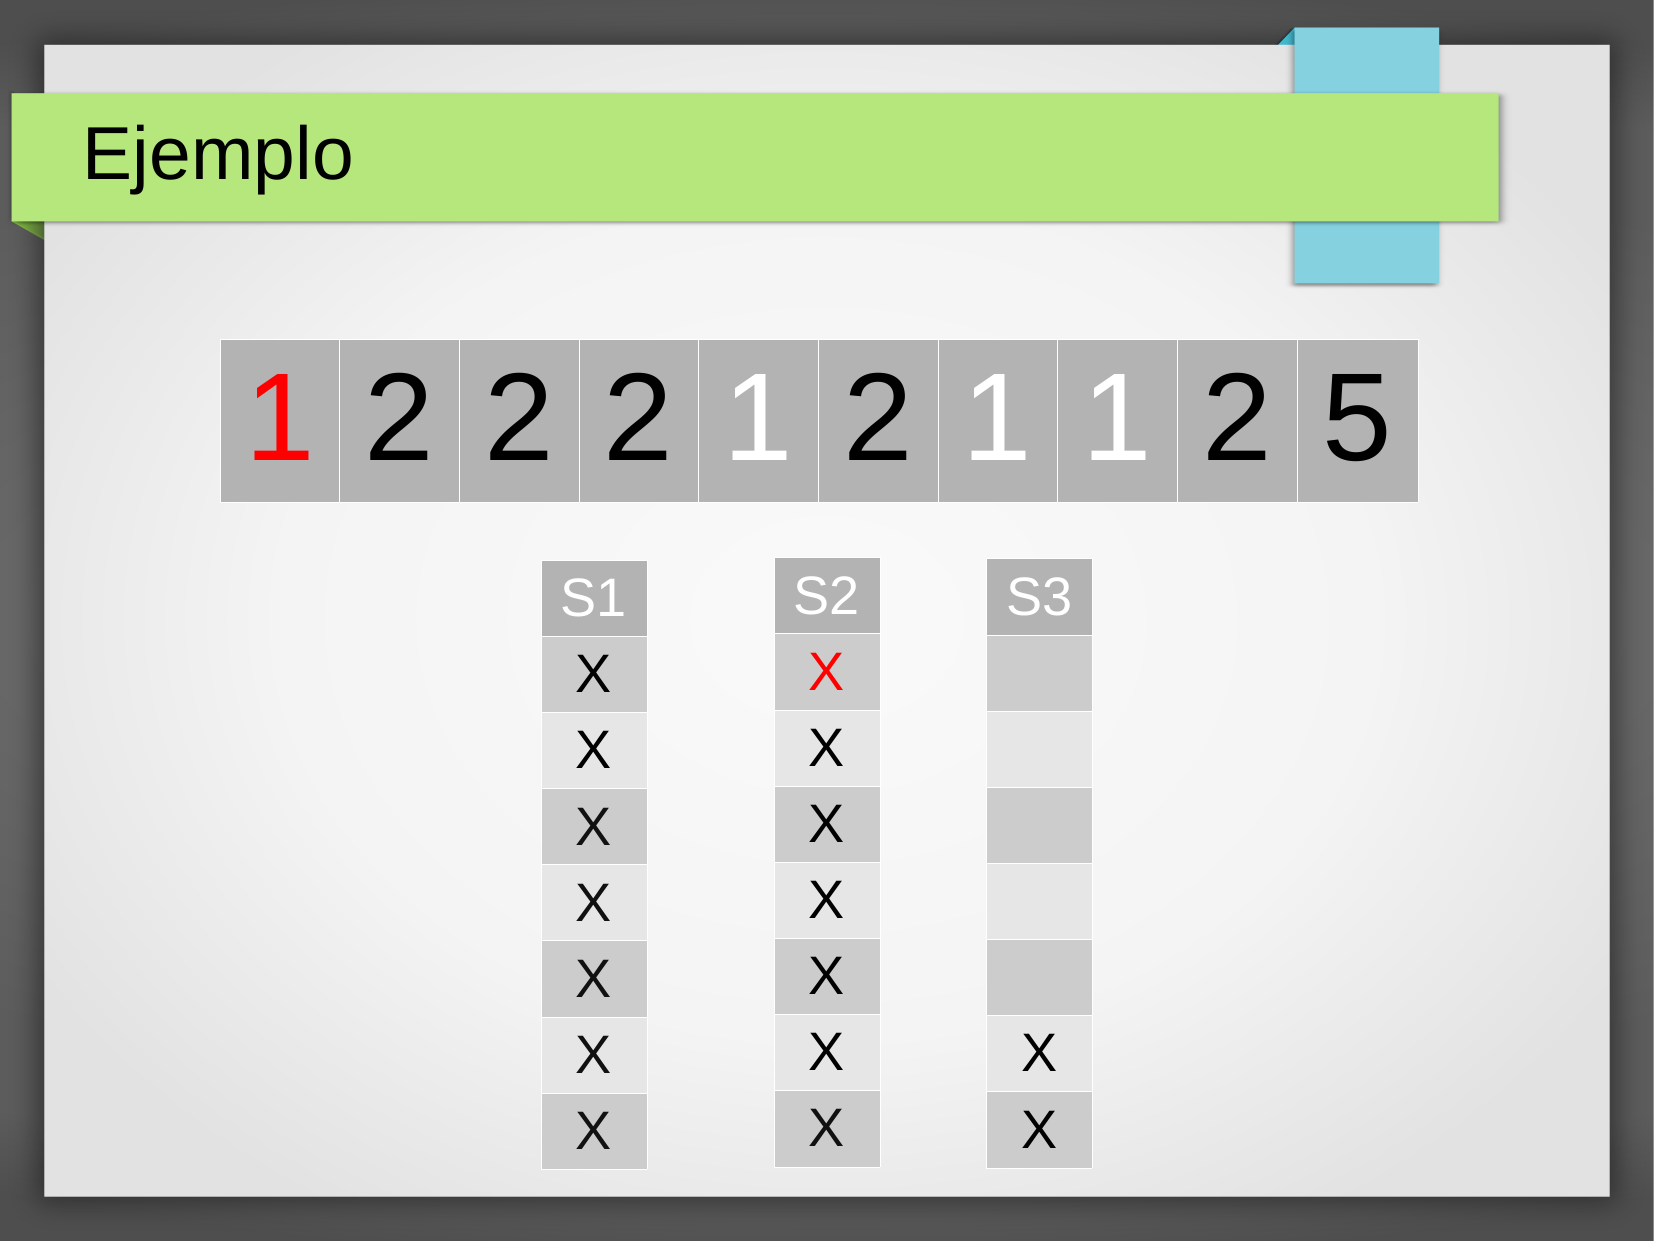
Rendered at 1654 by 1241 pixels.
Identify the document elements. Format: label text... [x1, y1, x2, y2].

picture [0, 0, 1654, 1241]
table_cell X [775, 863, 880, 938]
table_header 2 [340, 340, 459, 502]
table_cell X [775, 1015, 880, 1090]
table_header S1 [542, 561, 647, 636]
table_cell X [542, 1094, 647, 1169]
table_cell X [542, 865, 647, 940]
table_cell [987, 864, 1092, 939]
table_cell [987, 788, 1092, 863]
table_header 5 [1298, 340, 1418, 502]
table_cell X [542, 637, 647, 712]
table_cell X [542, 941, 647, 1017]
table_header 1 [221, 340, 339, 502]
table_cell X [775, 787, 880, 862]
table_cell X [775, 711, 880, 786]
table_header 2 [819, 340, 938, 502]
table_header 1 [699, 340, 818, 502]
table_cell [987, 940, 1092, 1015]
table_cell X [775, 634, 880, 710]
table_cell X [987, 1016, 1092, 1091]
table_header 2 [1178, 340, 1297, 502]
table_header 2 [460, 340, 579, 502]
title Ejemplo [82, 94, 1264, 213]
table_header 2 [580, 340, 698, 502]
table_cell X [775, 939, 880, 1014]
table_cell X [987, 1092, 1092, 1168]
table_cell [987, 636, 1092, 711]
table_cell X [775, 1091, 880, 1167]
table_cell X [542, 713, 647, 788]
table_header 1 [939, 340, 1057, 502]
table_header S3 [987, 559, 1092, 635]
table_header S2 [775, 558, 880, 633]
table_cell X [542, 789, 647, 864]
table_header 1 [1058, 340, 1177, 502]
table_cell [987, 712, 1092, 787]
table_cell X [542, 1018, 647, 1093]
